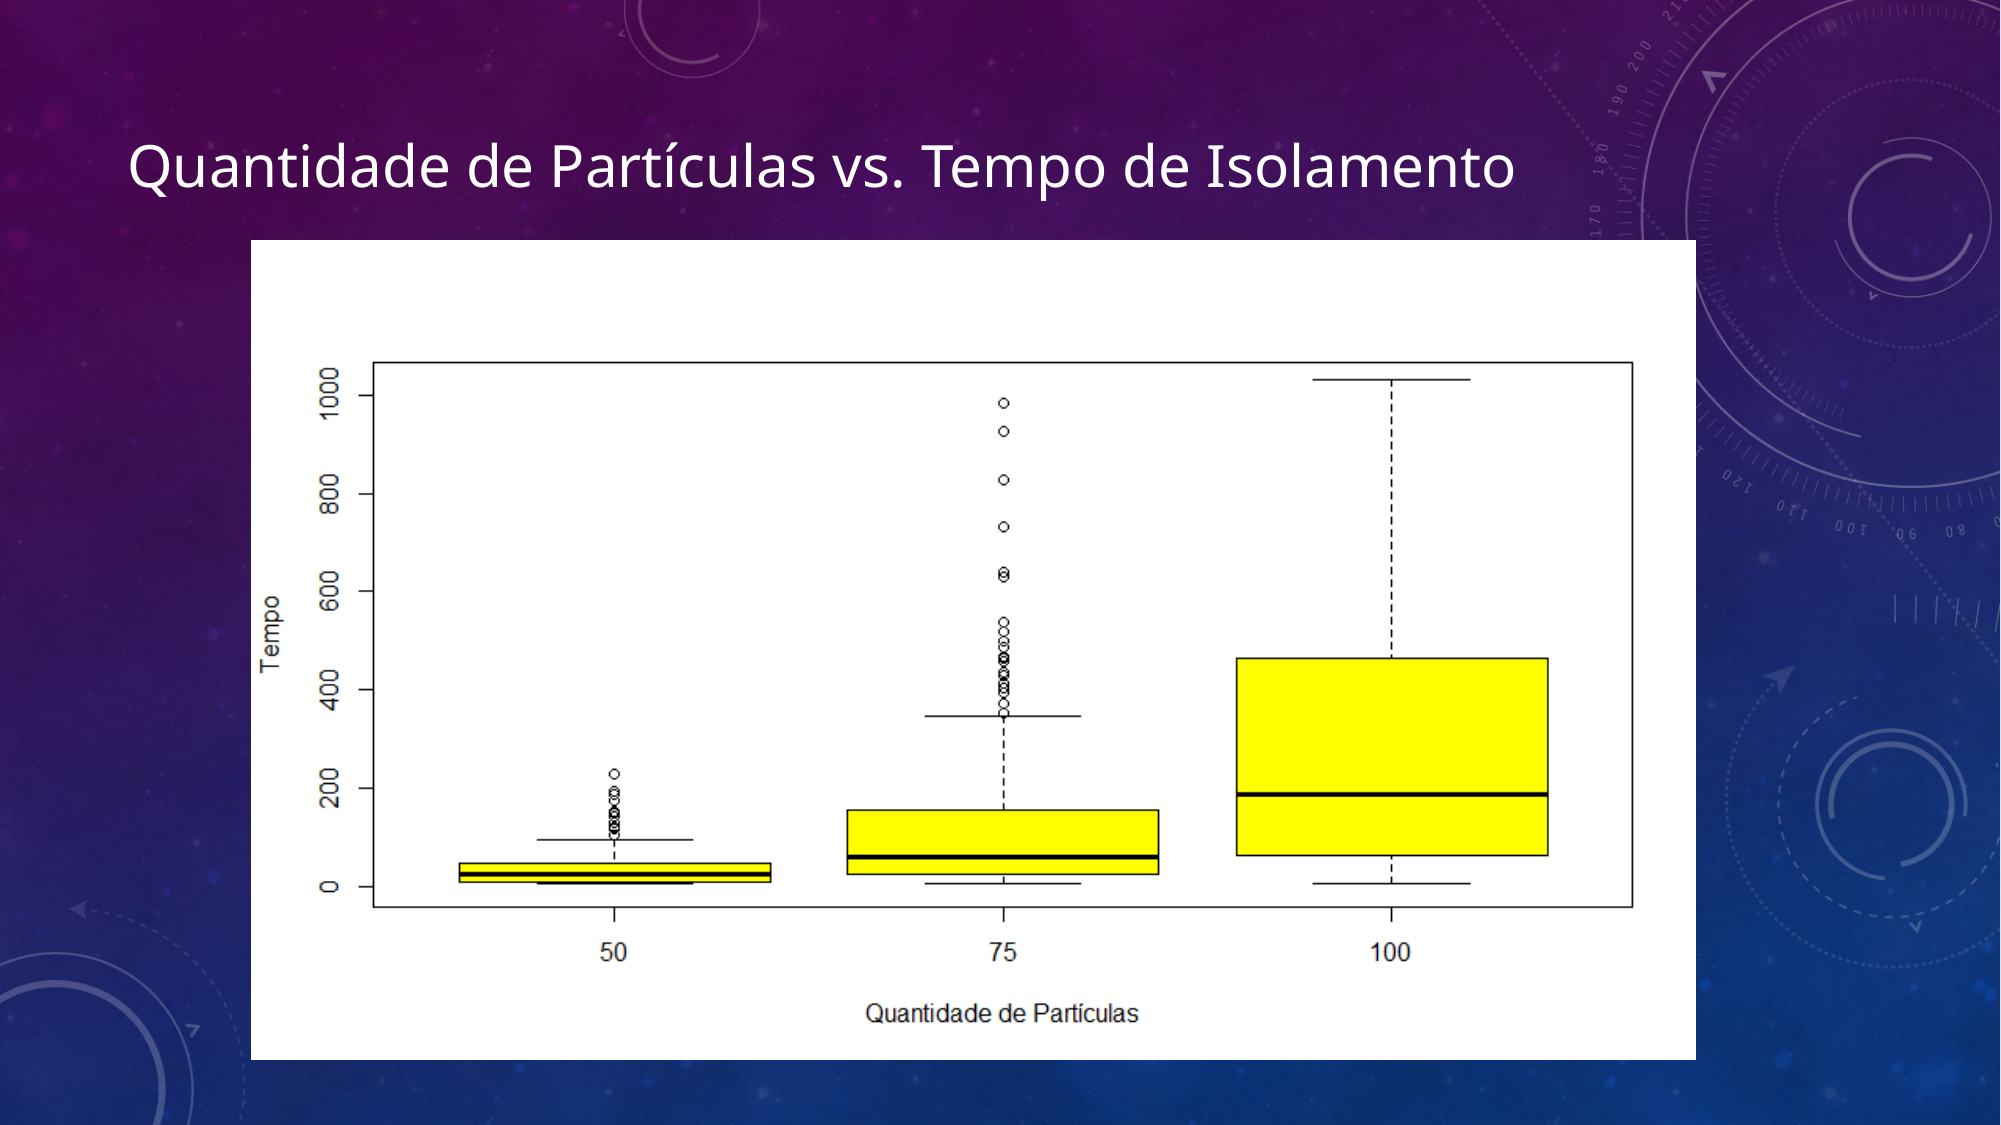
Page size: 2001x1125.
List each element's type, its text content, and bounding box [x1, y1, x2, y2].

title Quantidade de Partículas vs. Tempo de Isolamento [112, 45, 1775, 284]
picture [0, 0, 2001, 1125]
